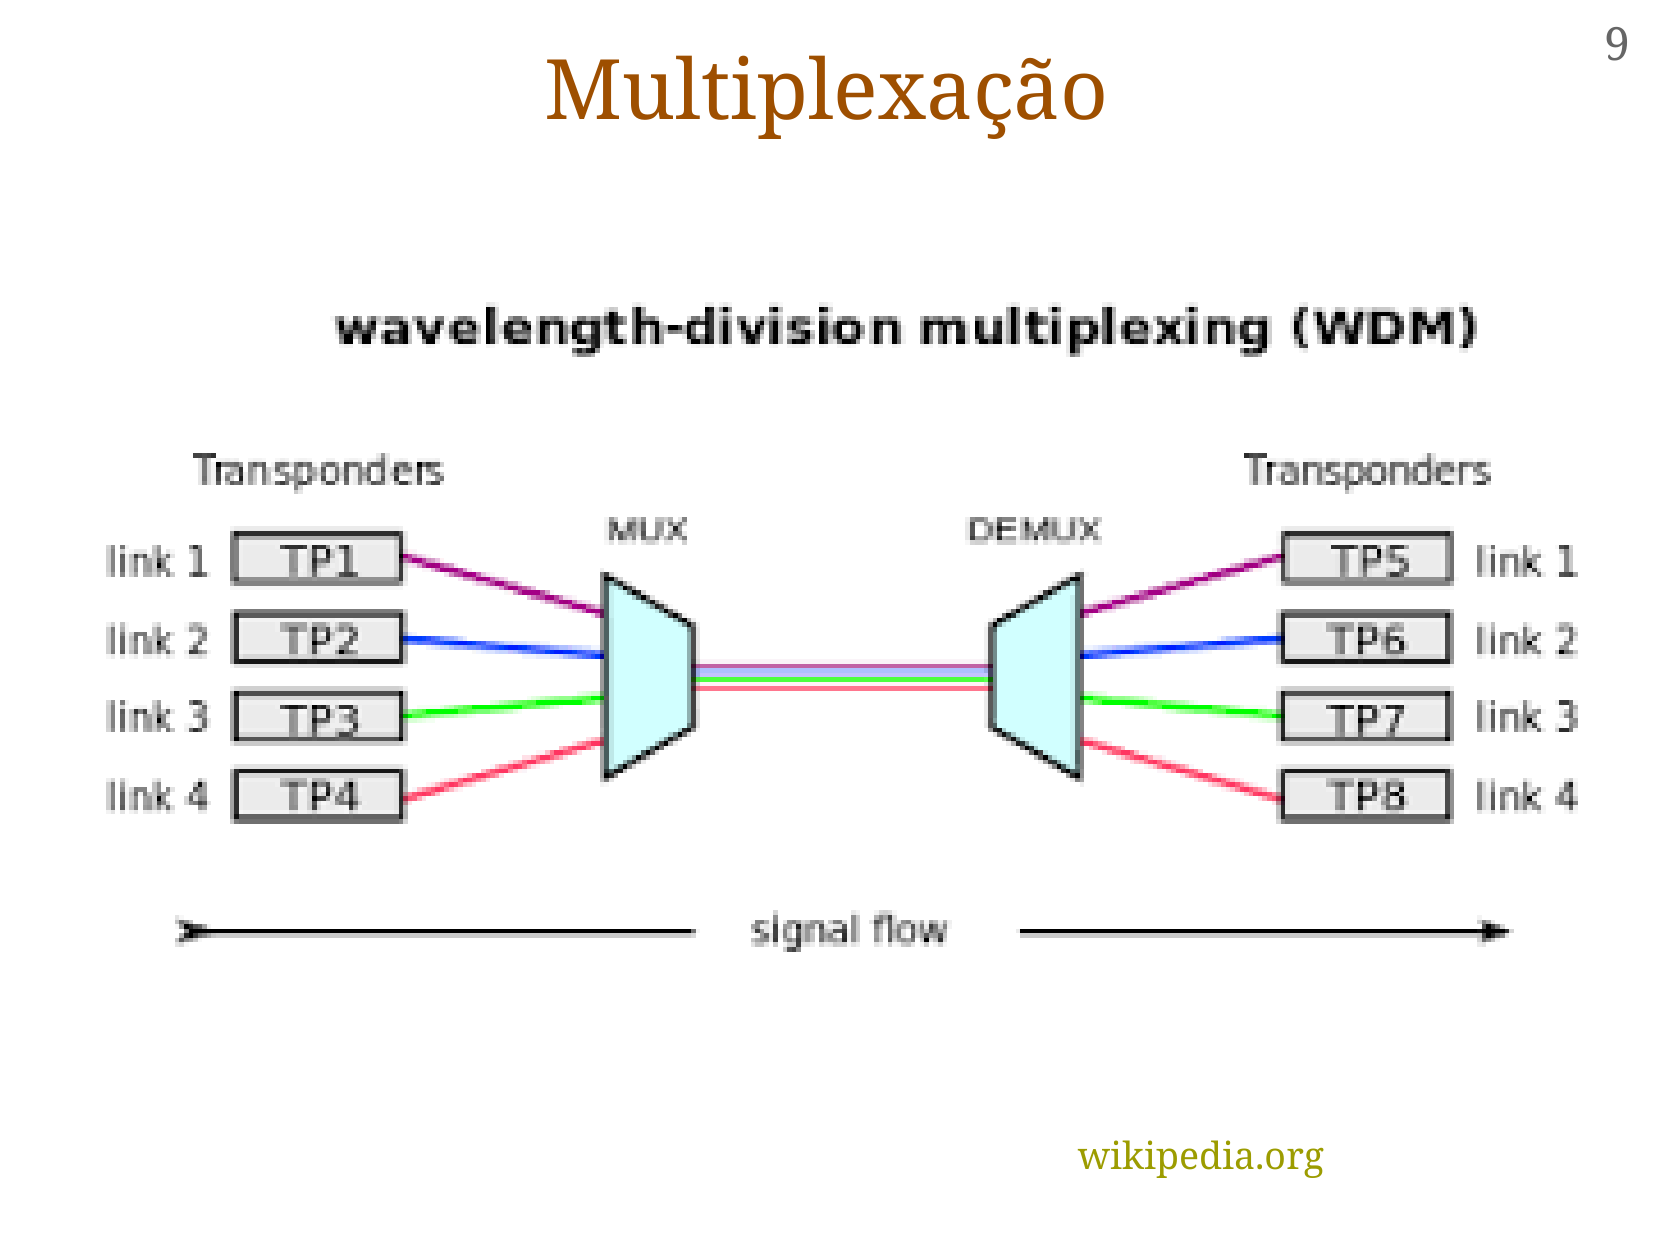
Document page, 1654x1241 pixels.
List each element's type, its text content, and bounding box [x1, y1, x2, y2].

text_box wikipedia.org [1062, 1122, 1340, 1188]
picture [84, 280, 1601, 975]
title Multiplexação [59, 29, 1595, 148]
